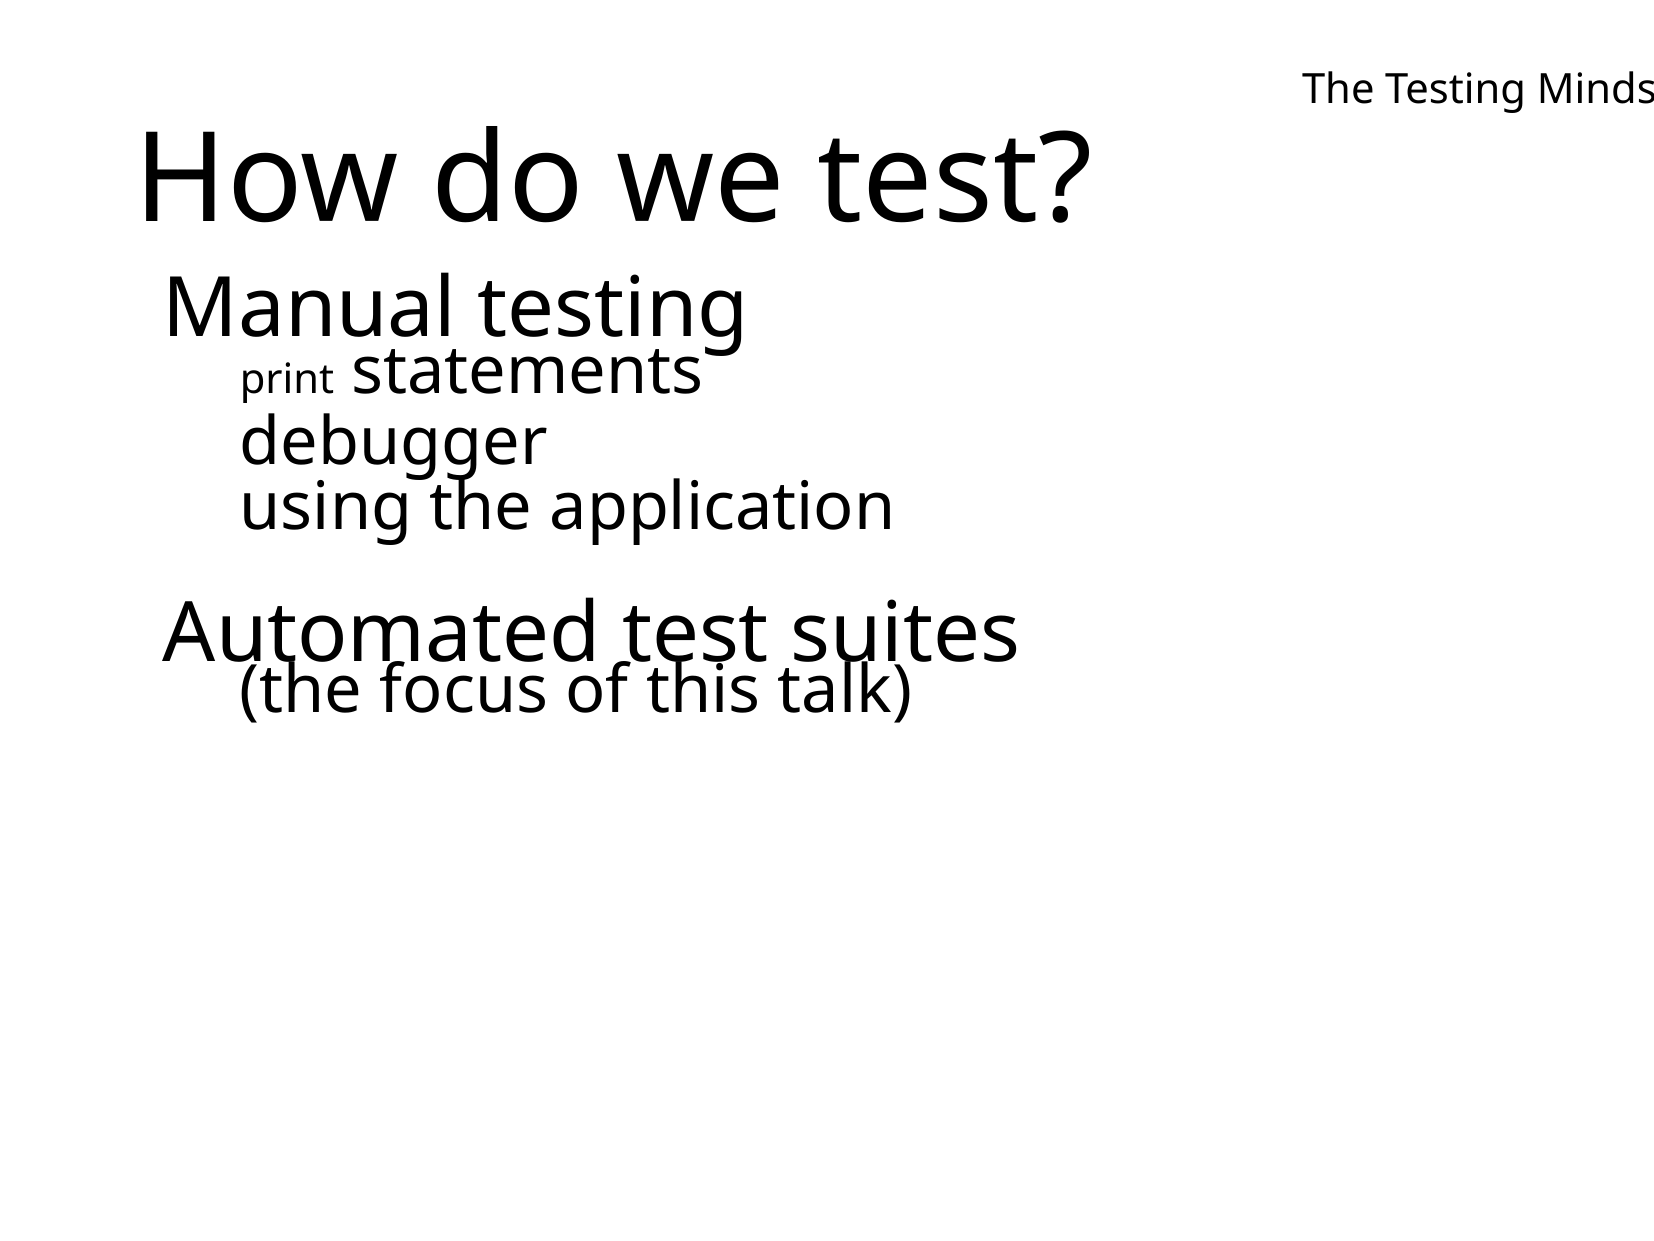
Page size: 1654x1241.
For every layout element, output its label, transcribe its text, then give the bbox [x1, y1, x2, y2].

text_box How do we test? [120, 80, 1170, 211]
text_box print statements [225, 315, 1258, 385]
text_box (the focus of this talk) [225, 633, 1258, 725]
text_box Manual testing [148, 239, 1184, 332]
text_box Automated test suites [148, 564, 855, 656]
text_box The Testing Mindset [1287, 51, 1616, 106]
text_box debugger [225, 385, 1258, 450]
text_box using the application [225, 450, 1258, 542]
